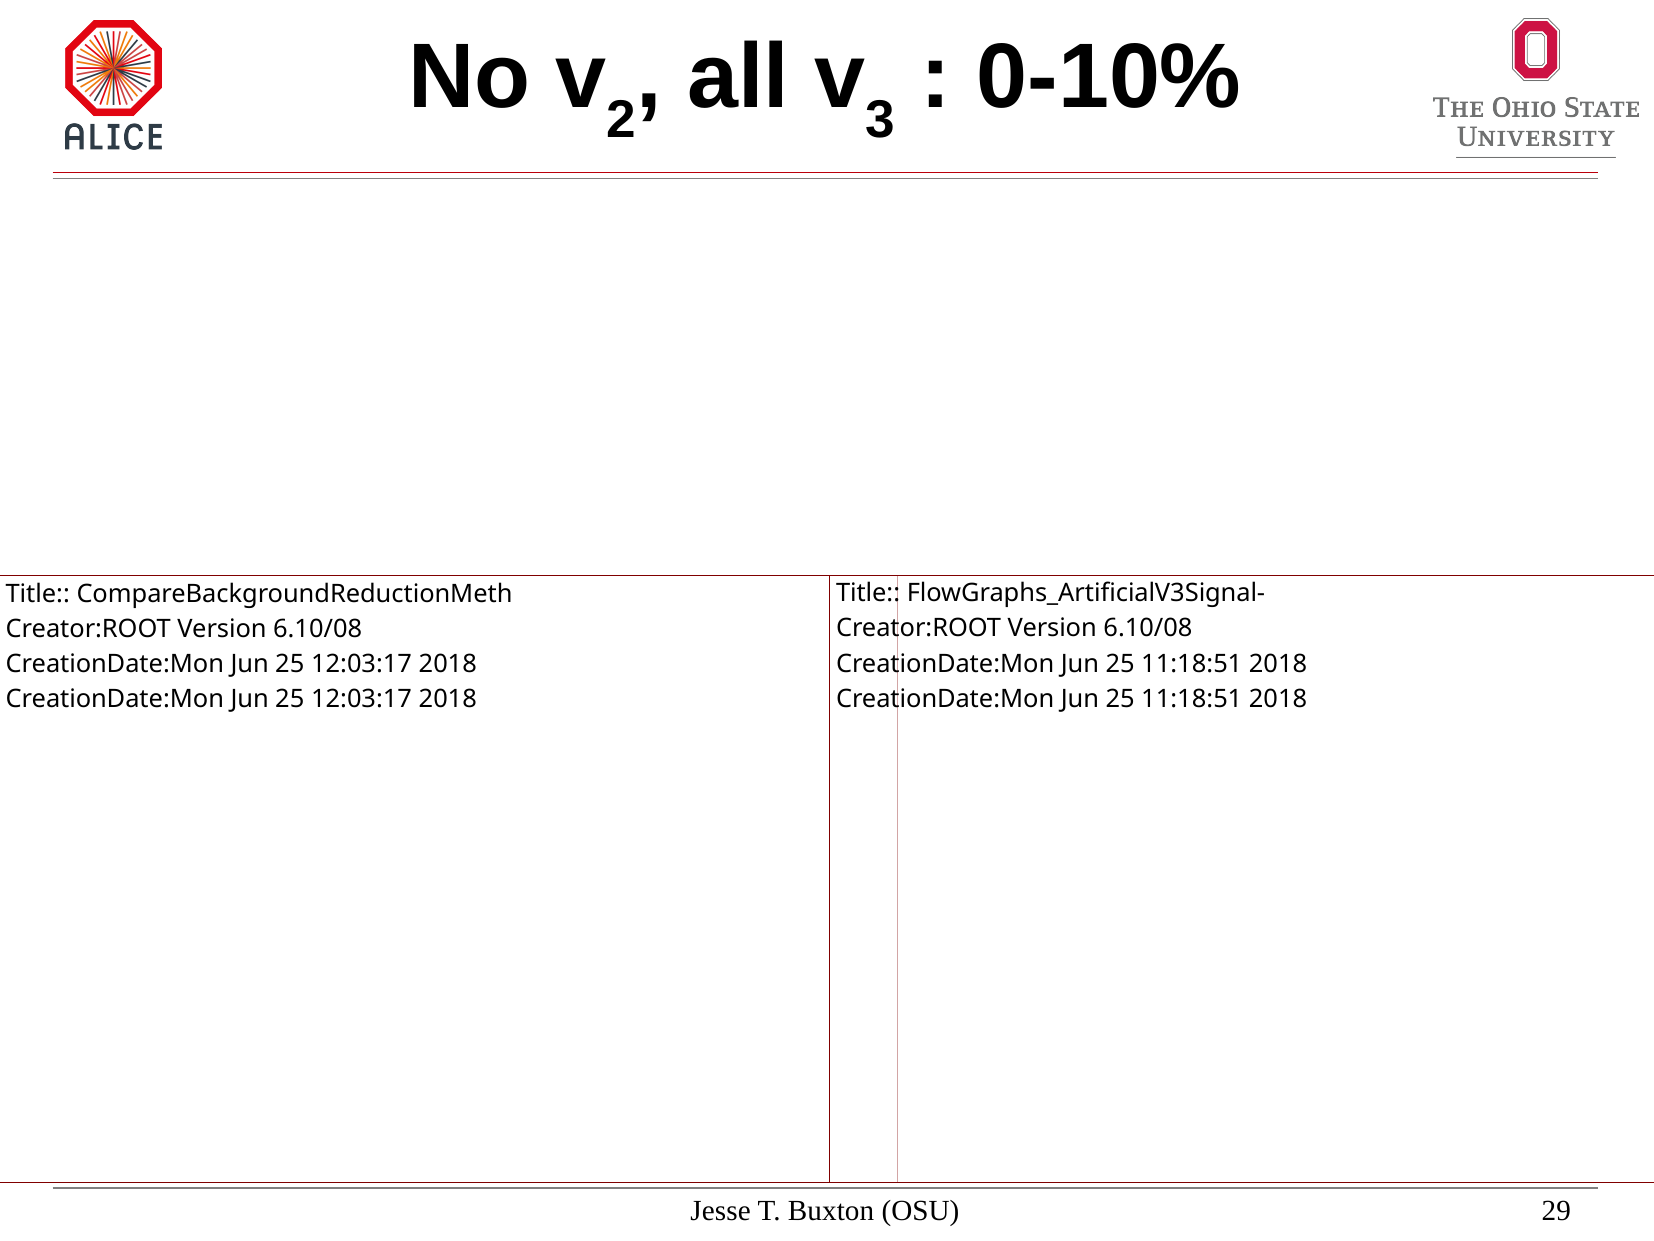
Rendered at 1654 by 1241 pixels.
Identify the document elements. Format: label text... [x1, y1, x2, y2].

picture [1513, 5, 1642, 171]
title No v2, all v3 : 0-10% [137, 1, 1513, 172]
picture [0, 573, 1654, 1183]
picture [65, 20, 137, 150]
